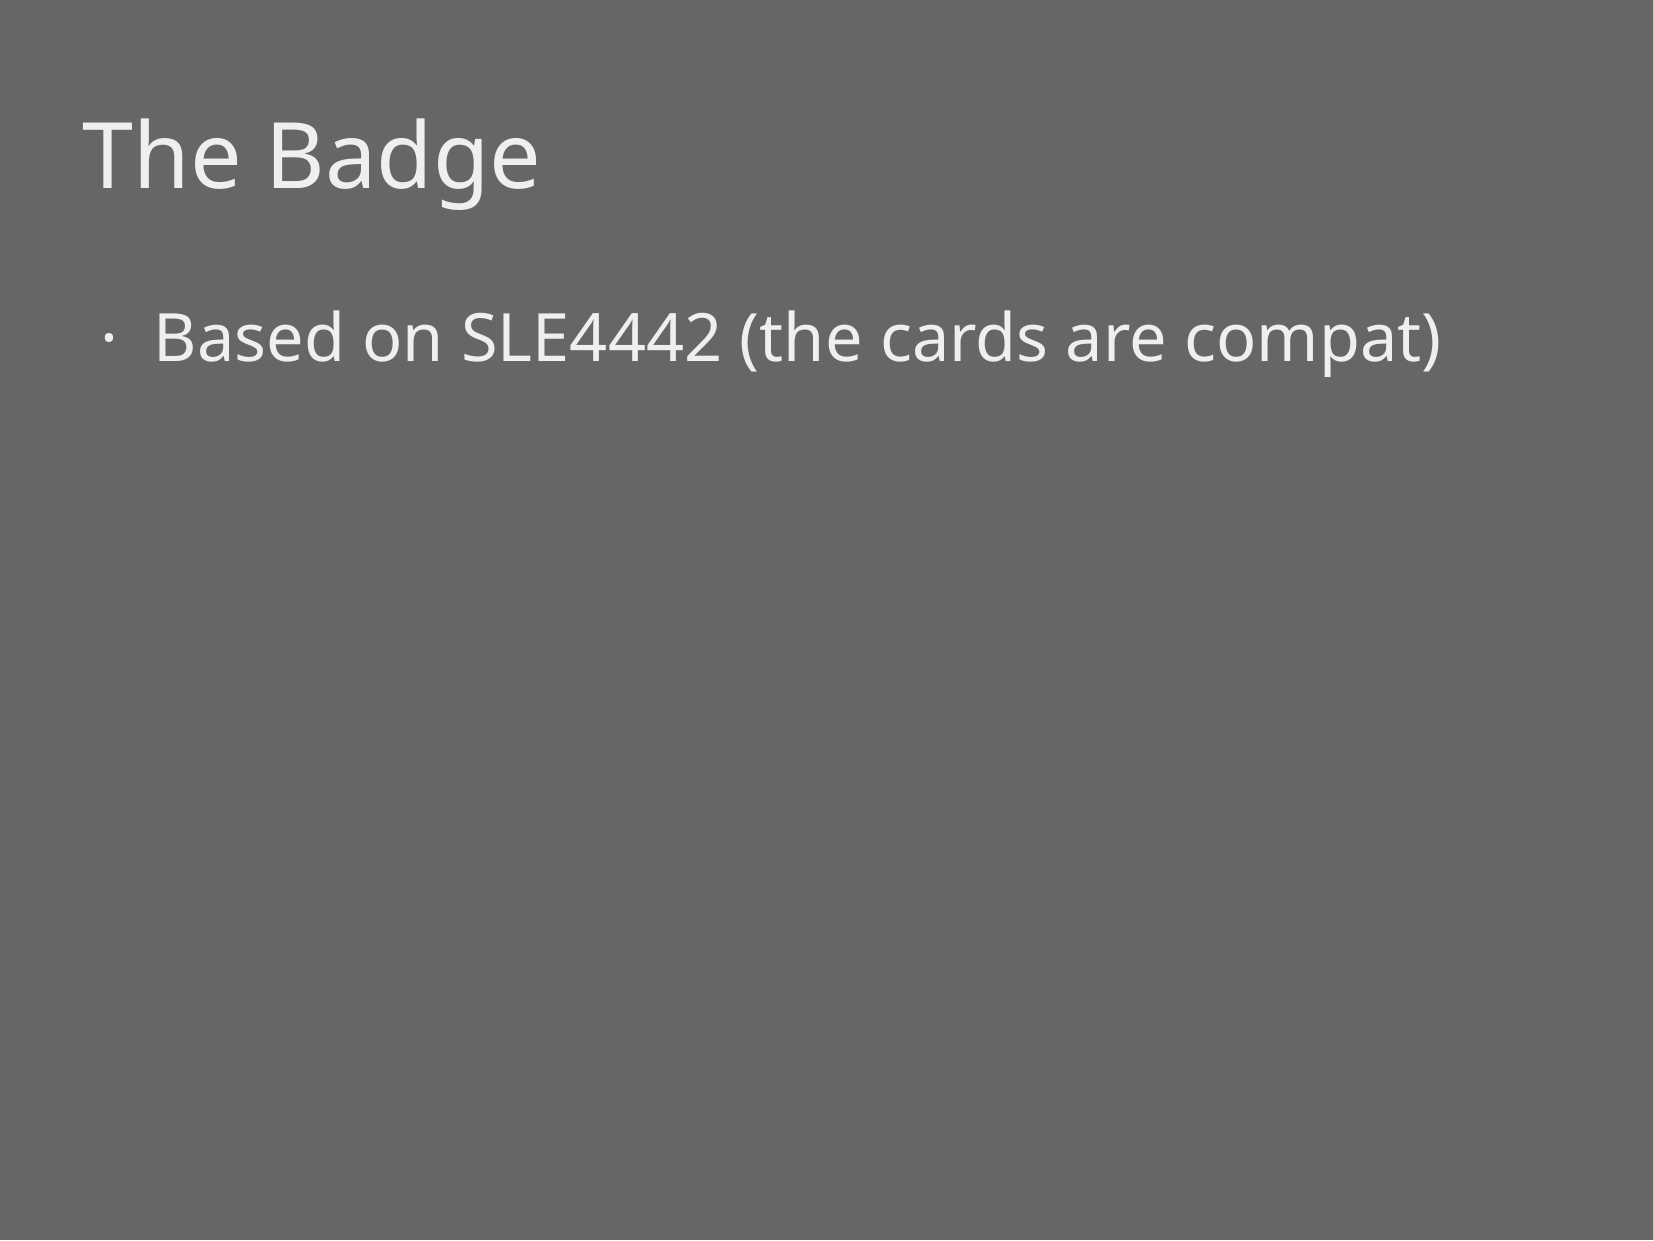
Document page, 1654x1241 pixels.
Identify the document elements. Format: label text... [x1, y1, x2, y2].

list Based on SLE4442 (the cards are compat) [82, 290, 1571, 1094]
title The Badge [82, 56, 1571, 250]
